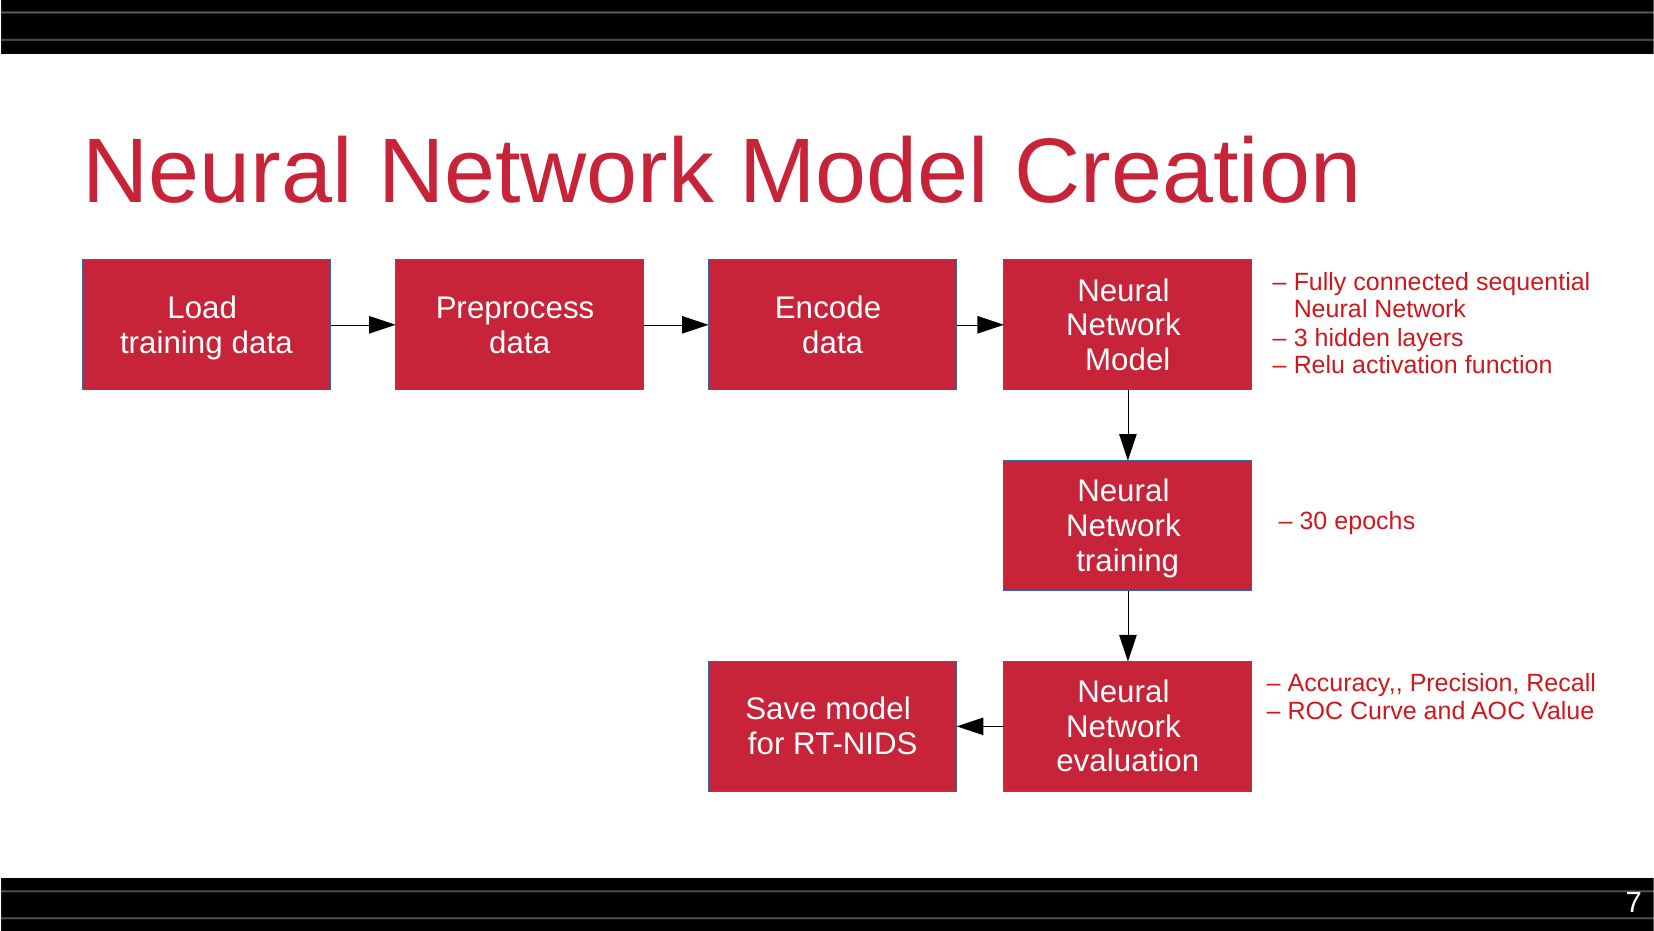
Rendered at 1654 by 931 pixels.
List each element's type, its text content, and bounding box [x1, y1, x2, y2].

title Neural Network Model Creation [82, 92, 1571, 249]
text_box – Accuracy,, Precision, Recall – ROC Curve and AOC Value [1252, 661, 1612, 733]
text_box Neural Network evaluation [1003, 661, 1252, 792]
text_box – 30 epochs [1263, 499, 1431, 543]
text_box Preprocess data [395, 259, 644, 390]
text_box Load training data [82, 259, 331, 390]
text_box Neural Network training [1003, 460, 1252, 591]
text_box – Fully connected sequential Neural Network – 3 hidden layers – Relu activation function [1257, 259, 1606, 387]
text_box Neural Network Model [1003, 259, 1252, 390]
text_box Save model for RT-NIDS [708, 661, 957, 792]
text_box Encode data [708, 259, 957, 390]
picture [1, 0, 1654, 54]
picture [1, 878, 1654, 931]
